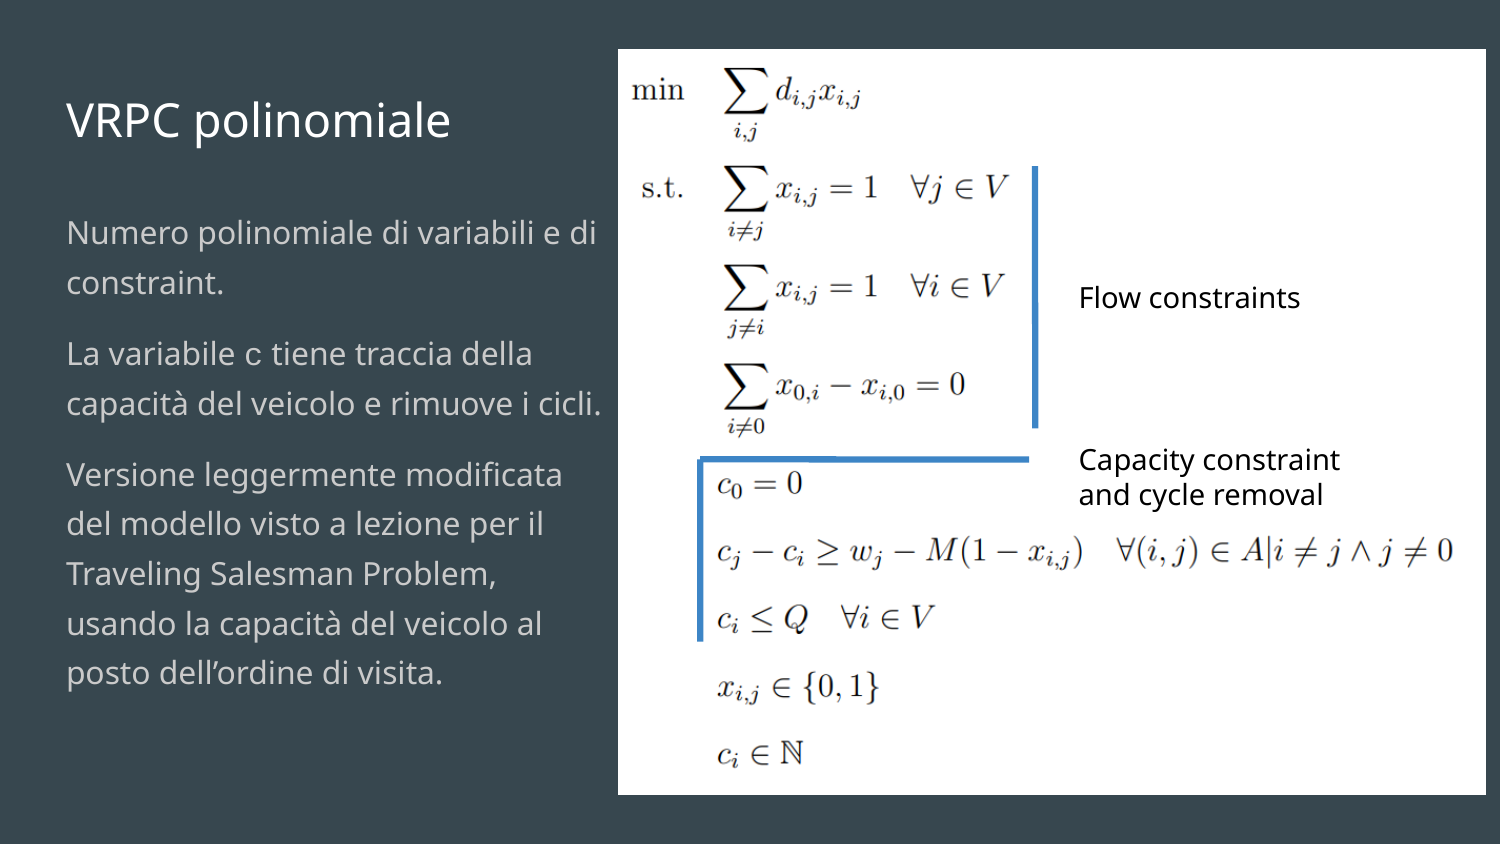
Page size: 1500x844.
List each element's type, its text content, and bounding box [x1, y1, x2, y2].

title VRPC polinomiale [51, 72, 618, 167]
text_box Flow constraints [1063, 263, 1385, 329]
text_box Capacity constraint and cycle removal [1063, 426, 1385, 527]
list Numero polinomiale di variabili e di constraint. La variabile c tiene traccia della capacità del veicolo e rimuove i cicli. Versione leggermente modificata del modello visto a lezione per il Traveling Salesman Problem, usando la capacità del veicolo al posto dell’ordine di visita. [51, 189, 618, 750]
picture [618, 49, 1486, 795]
